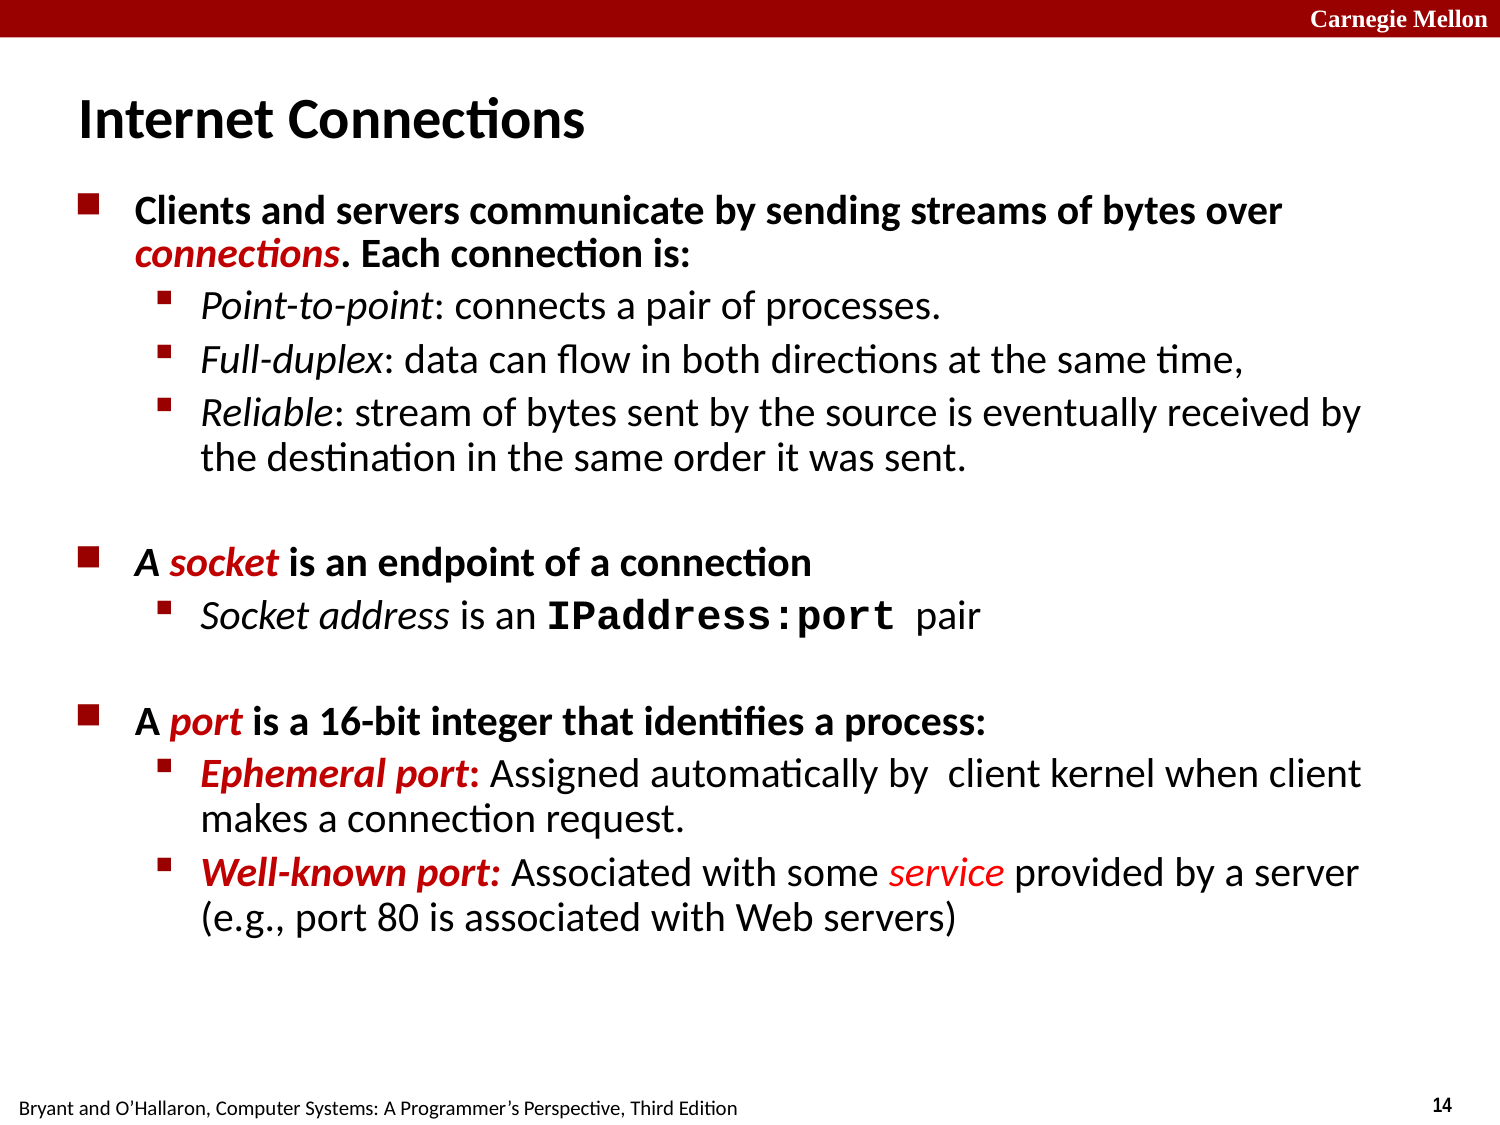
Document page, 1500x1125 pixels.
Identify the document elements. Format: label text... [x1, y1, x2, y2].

list Clients and servers communicate by sending streams of bytes over connections. Each connection is: Point-to-point: connects a pair of processes. Full-duplex: data can flow in both directions at the same time, Reliable: stream of bytes sent by the source is eventually received by the destination in the same order it was sent. A socket is an endpoint of a connection Socket address is an IPaddress:port pair A port is a 16-bit integer that identifies a process: Ephemeral port: Assigned automatically by client kernel when client makes a connection request. Well-known port: Associated with some service provided by a server (e.g., port 80 is associated with Web servers) [63, 183, 1427, 1083]
title Internet Connections [63, 68, 1176, 163]
